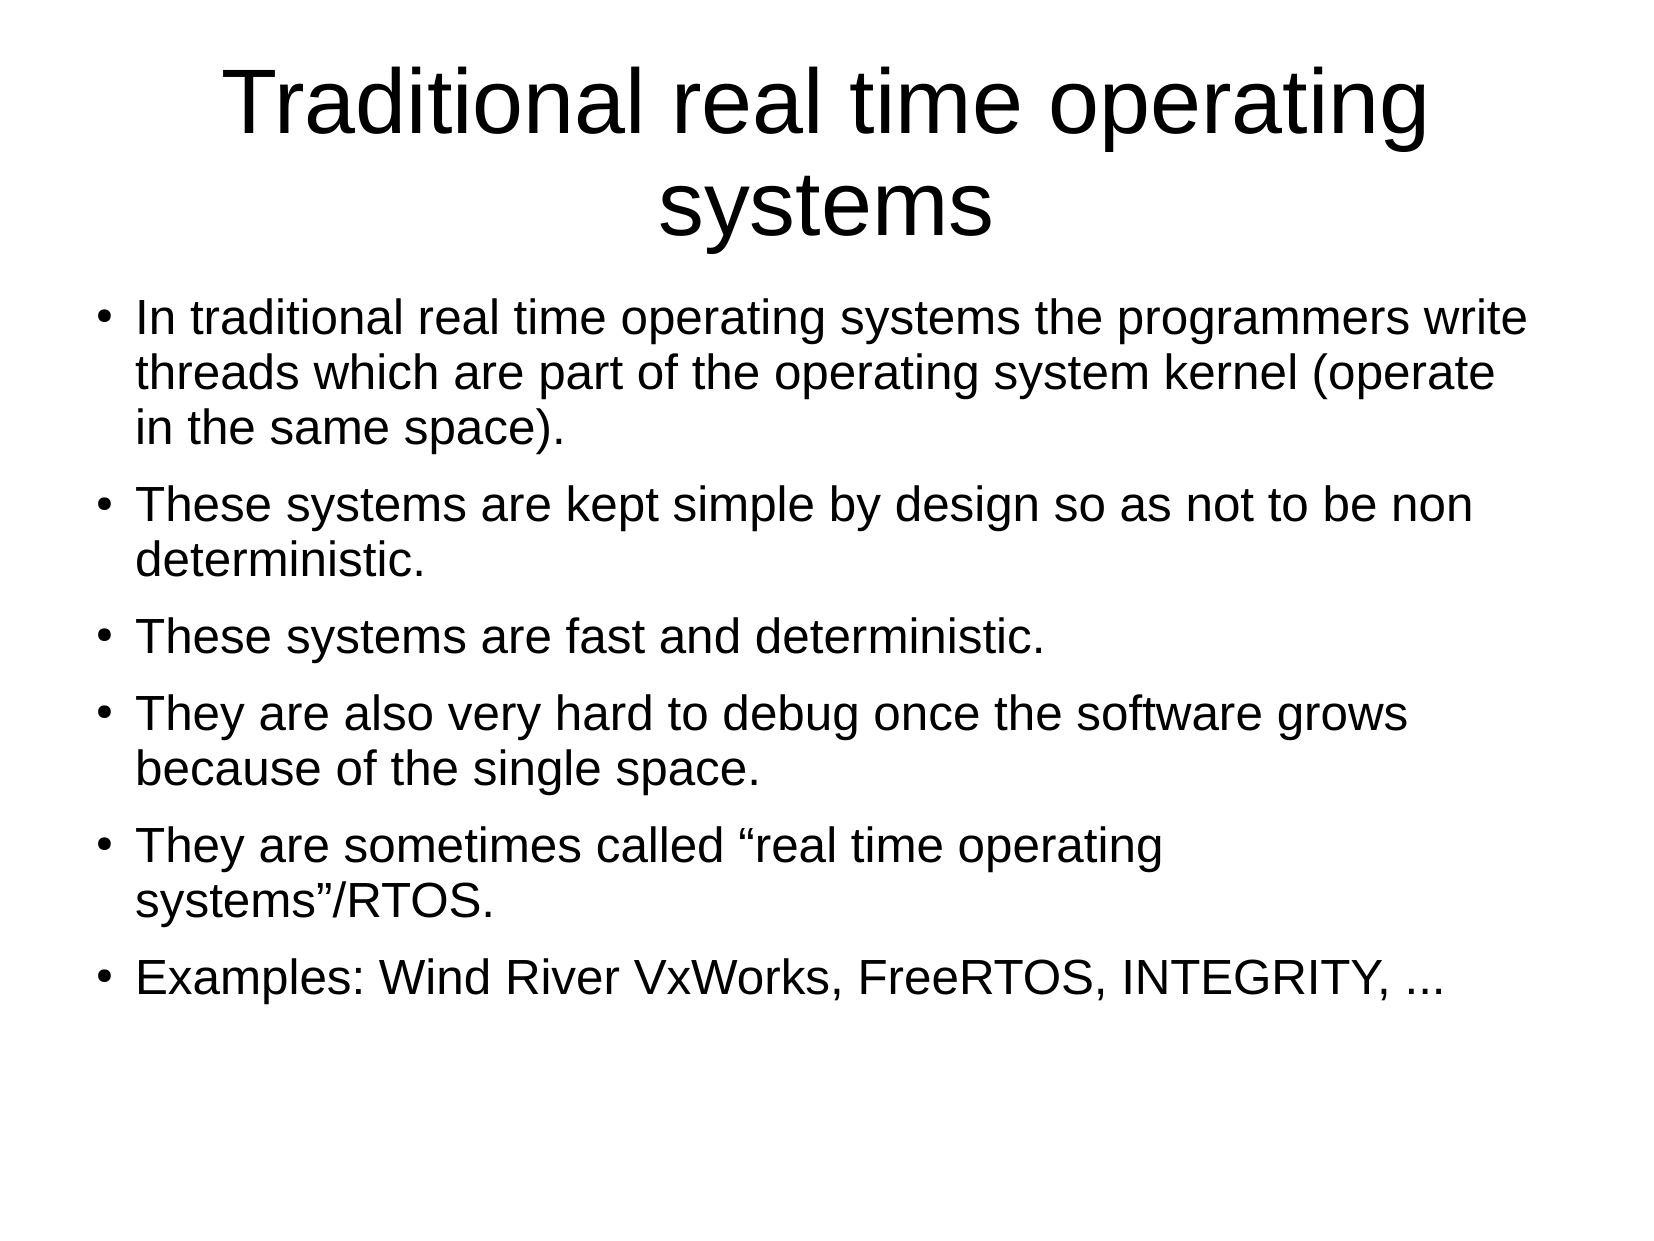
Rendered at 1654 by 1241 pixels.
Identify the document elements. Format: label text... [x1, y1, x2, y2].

title Traditional real time operating systems [82, 49, 1571, 257]
list In traditional real time operating systems the programmers write threads which are part of the operating system kernel (operate in the same space). These systems are kept simple by design so as not to be non deterministic. These systems are fast and deterministic. They are also very hard to debug once the software grows because of the single space. They are sometimes called “real time operating systems”/RTOS. Examples: Wind River VxWorks, FreeRTOS, INTEGRITY, ... [82, 290, 1538, 1010]
